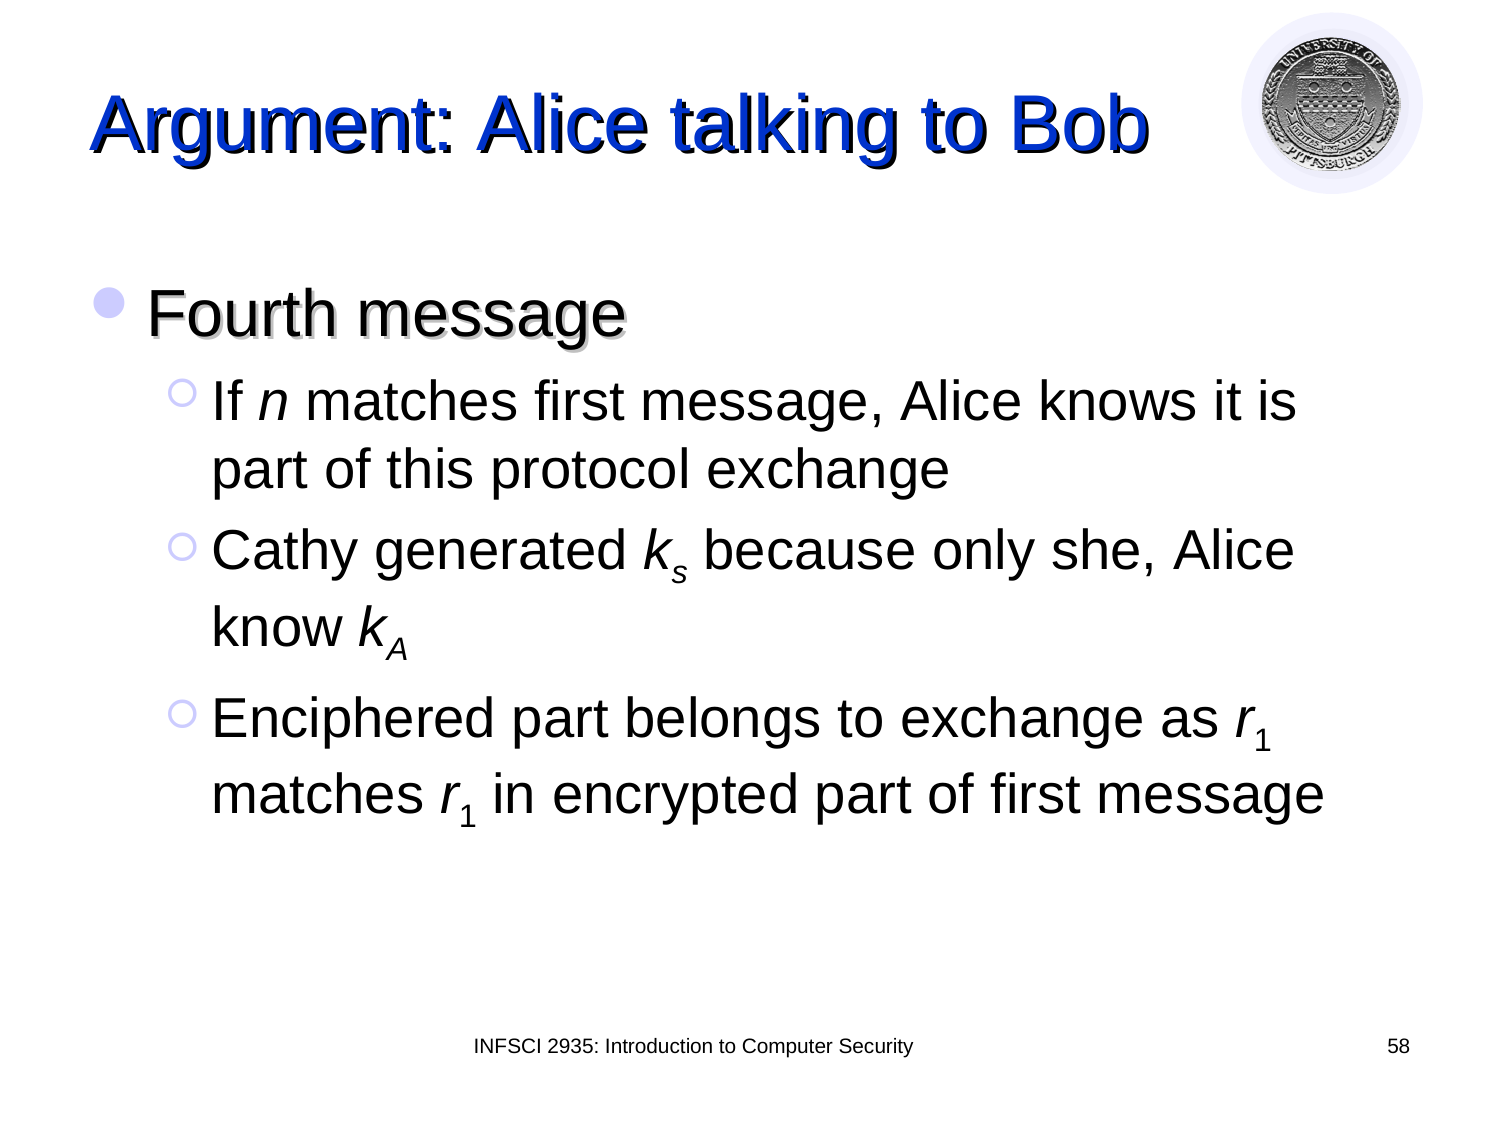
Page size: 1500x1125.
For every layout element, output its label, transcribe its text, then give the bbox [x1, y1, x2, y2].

title Argument: Alice talking to Bob [75, 24, 1426, 213]
list Fourth message If n matches first message, Alice knows it is part of this protocol exchange Cathy generated ks because only she, Alice know kA Enciphered part belongs to exchange as r1 matches r1 in encrypted part of first message [75, 262, 1426, 1006]
